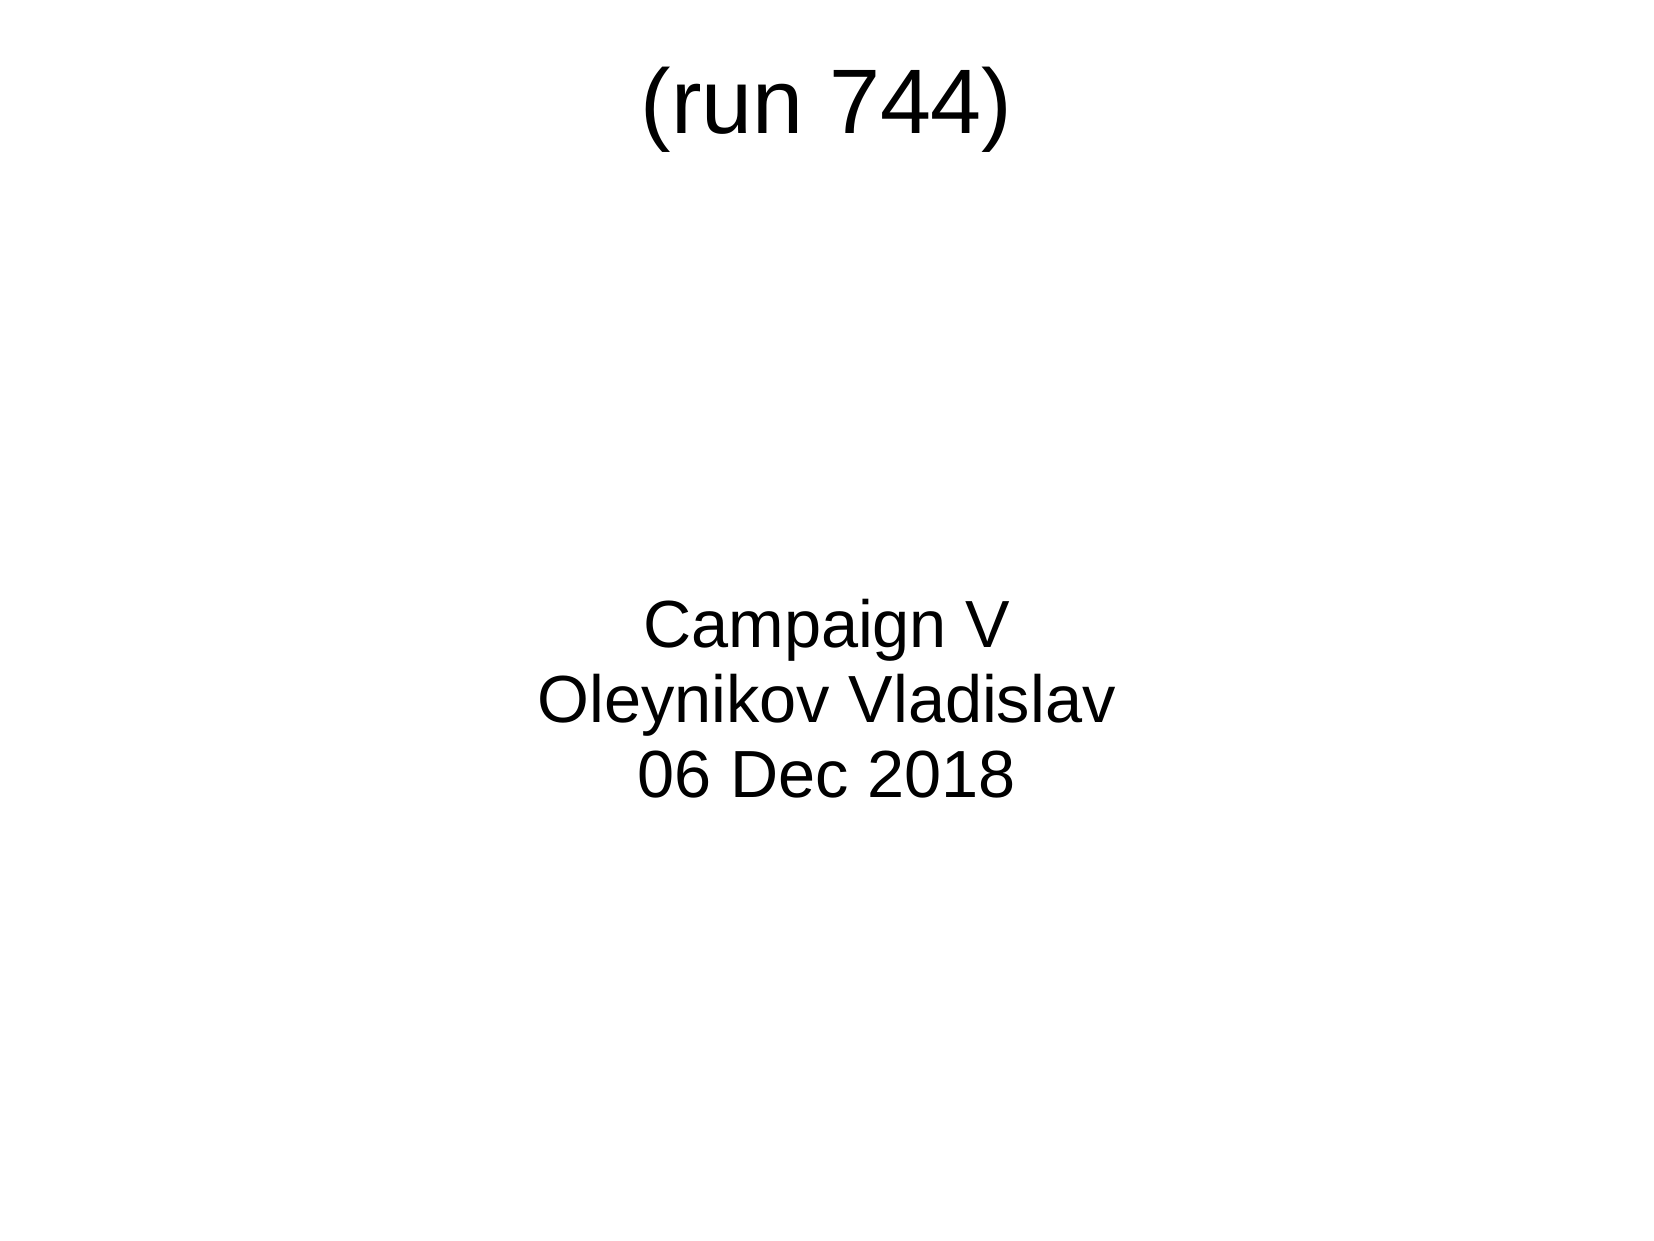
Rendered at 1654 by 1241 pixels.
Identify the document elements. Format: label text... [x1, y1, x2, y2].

subtitle Сampaign V Oleynikov Vladislav 06 Dec 2018 [82, 290, 1571, 1109]
title (run 744) [82, 0, 1571, 290]
